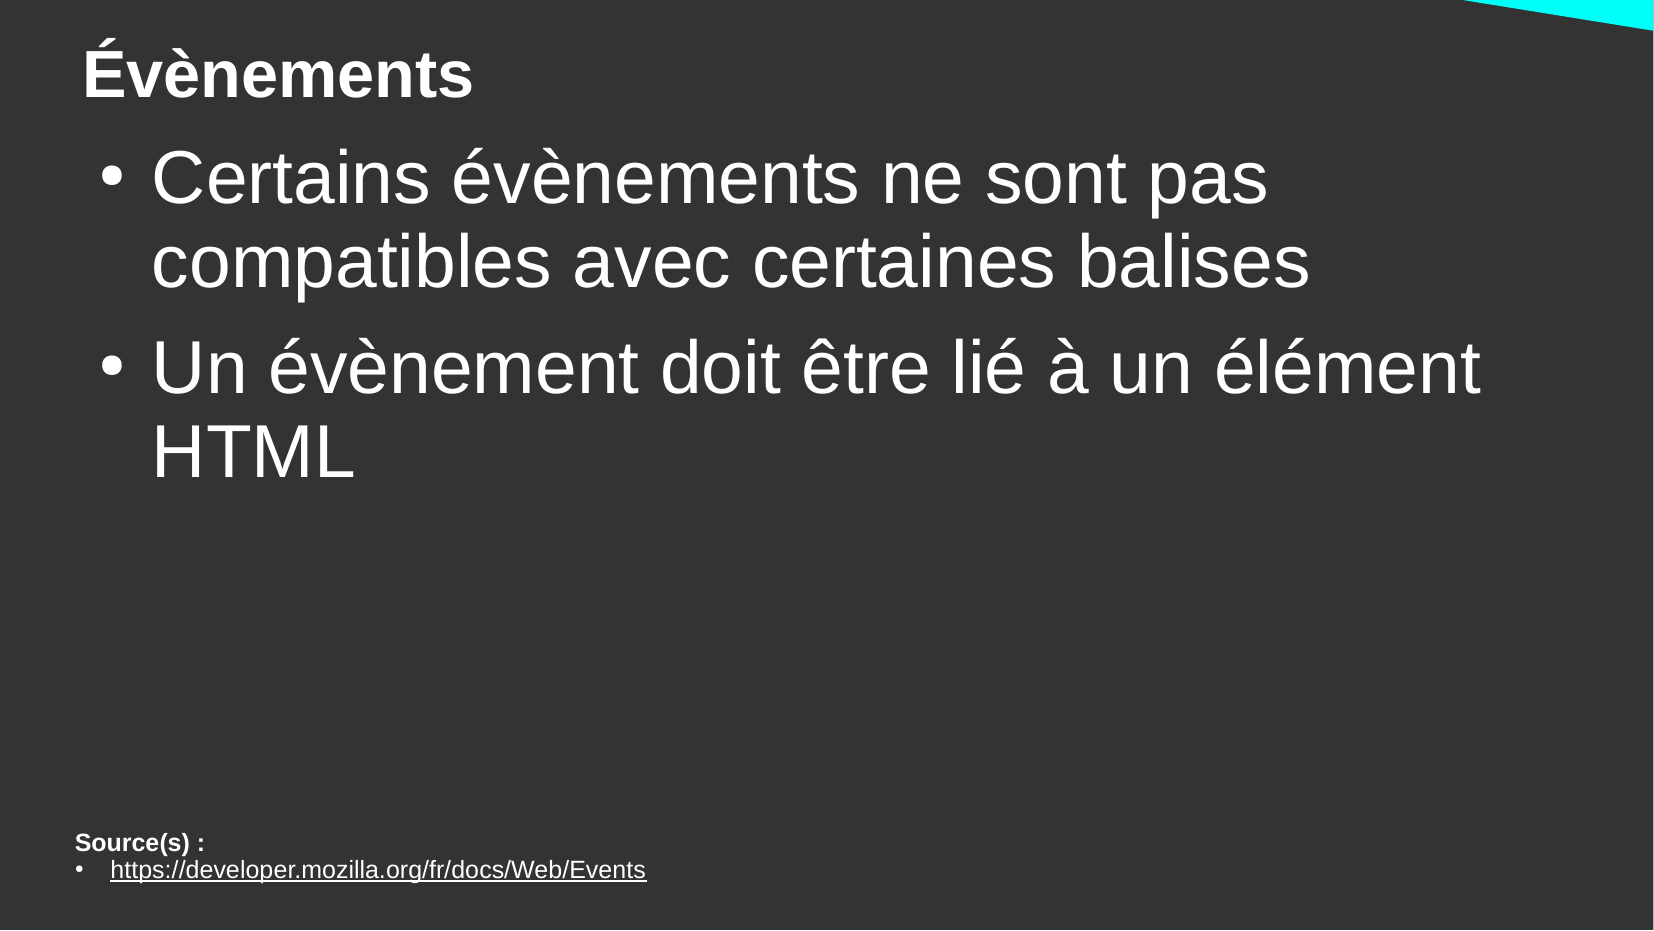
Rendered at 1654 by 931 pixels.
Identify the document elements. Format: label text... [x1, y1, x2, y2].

list Certains évènements ne sont pas compatibles avec certaines balises Un évènement doit être lié à un élément HTML [80, 135, 1620, 780]
text_box Source(s) : https://developer.mozilla.org/fr/docs/Web/Events [60, 820, 1583, 892]
title Évènements [82, 37, 1571, 114]
text_box [1462, 0, 1654, 31]
